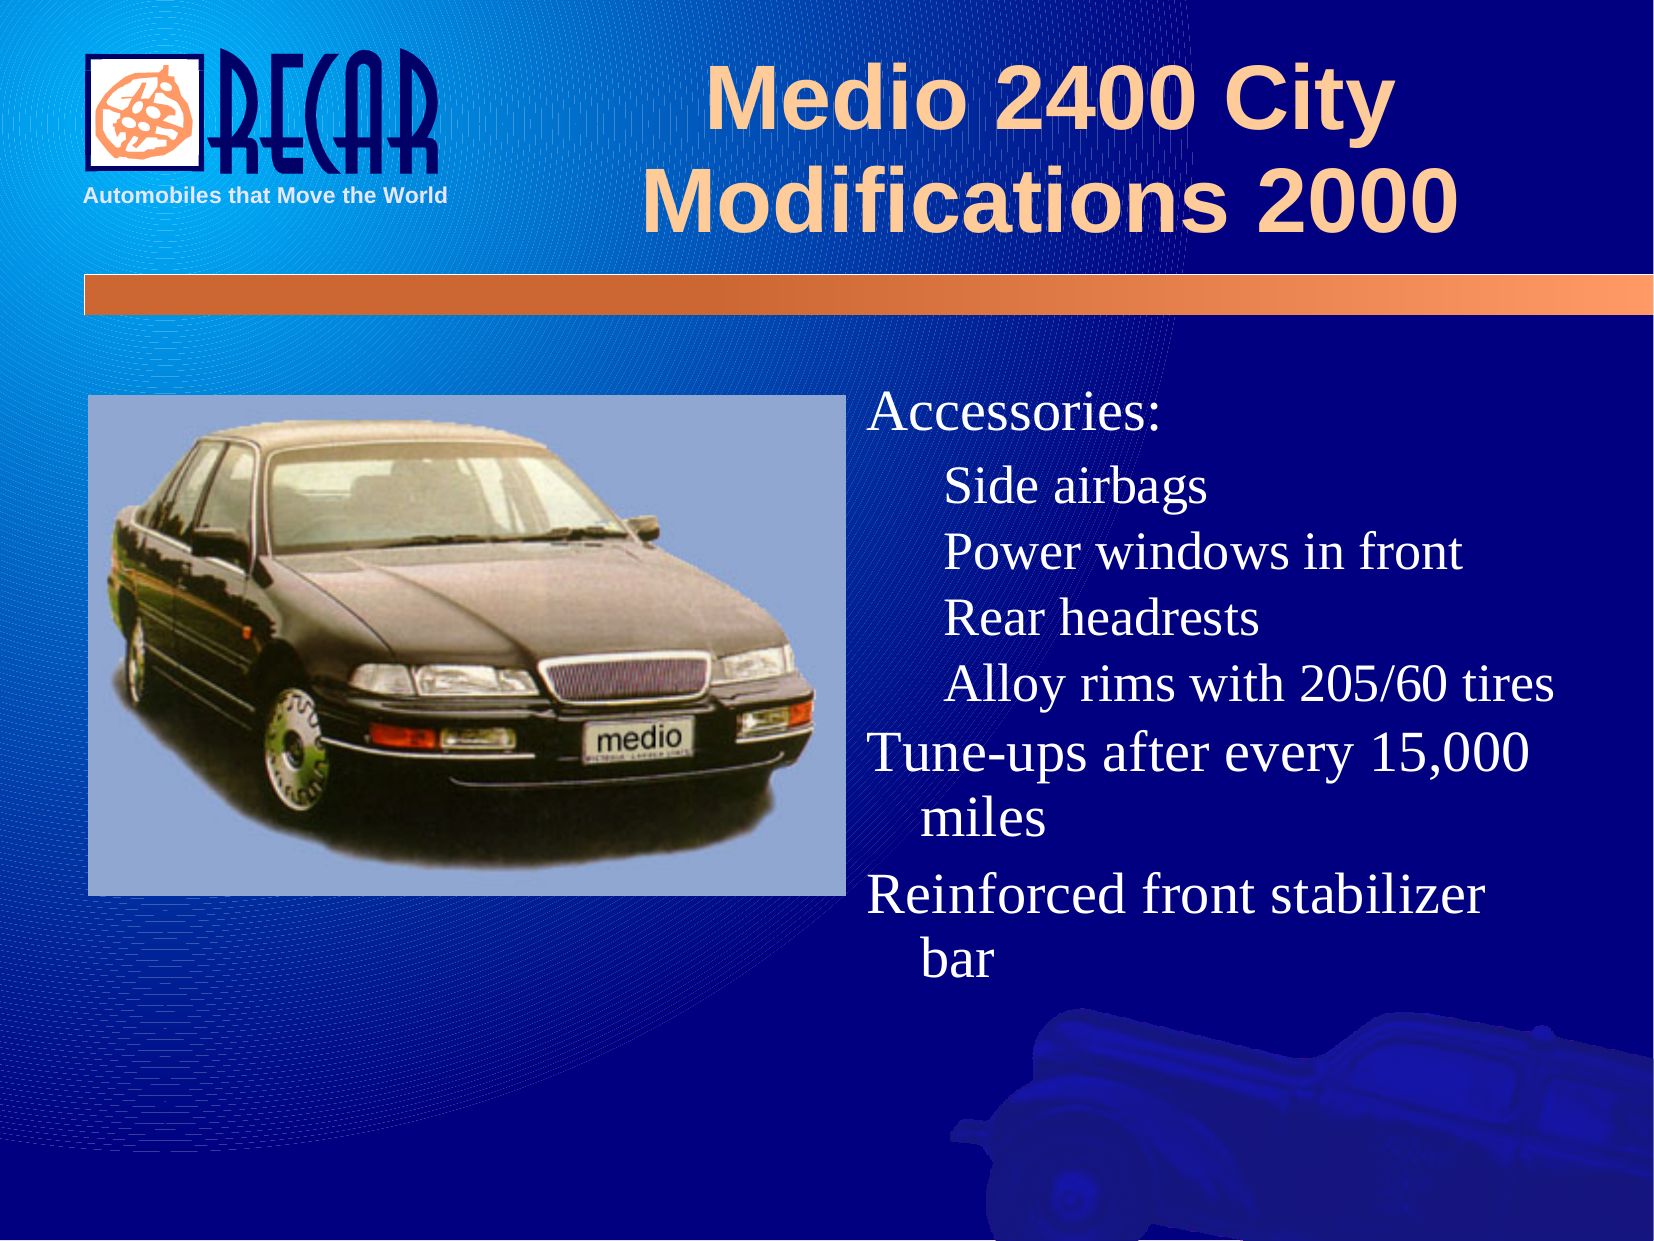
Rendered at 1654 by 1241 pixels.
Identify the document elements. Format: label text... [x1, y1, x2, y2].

picture [88, 395, 846, 896]
picture [950, 1004, 1654, 1241]
list Accessories: Side airbags Power windows in front Rear headrests Alloy rims with 205/60 tires Tune-ups after every 15,000 miles Reinforced front stabilizer bar [849, 378, 1577, 1127]
title Medio 2400 City Modifications 2000 [523, 46, 1578, 254]
